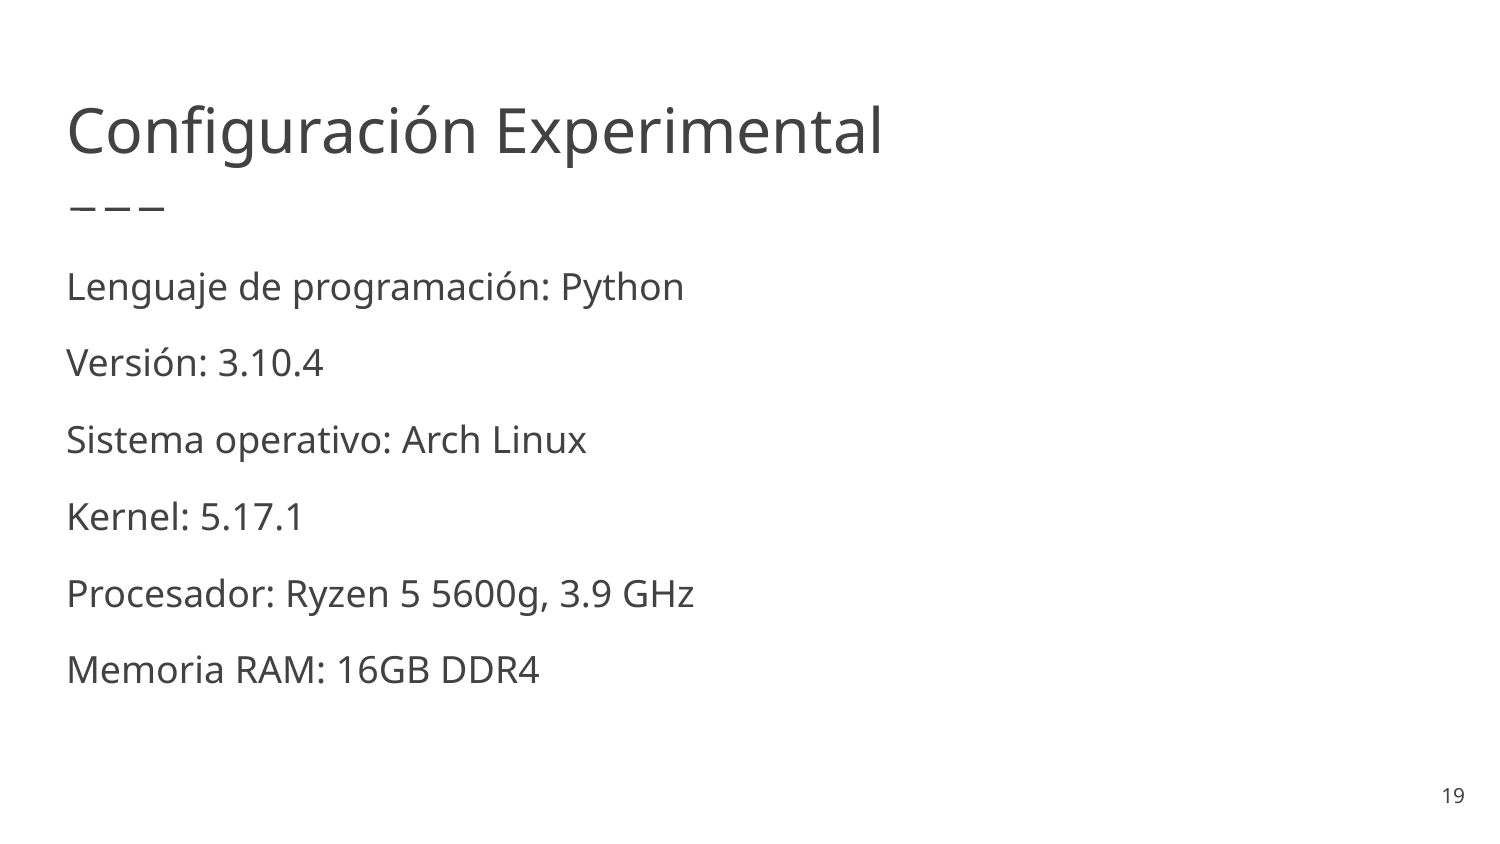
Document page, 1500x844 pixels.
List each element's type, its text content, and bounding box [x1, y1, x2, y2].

list Lenguaje de programación: Python Versión: 3.10.4 Sistema operativo: Arch Linux Kernel: 5.17.1 Procesador: Ryzen 5 5600g, 3.9 GHz Memoria RAM: 16GB DDR4 [51, 240, 1449, 750]
slide_number <number> [1389, 764, 1480, 830]
title Configuración Experimental [51, 61, 1449, 182]
